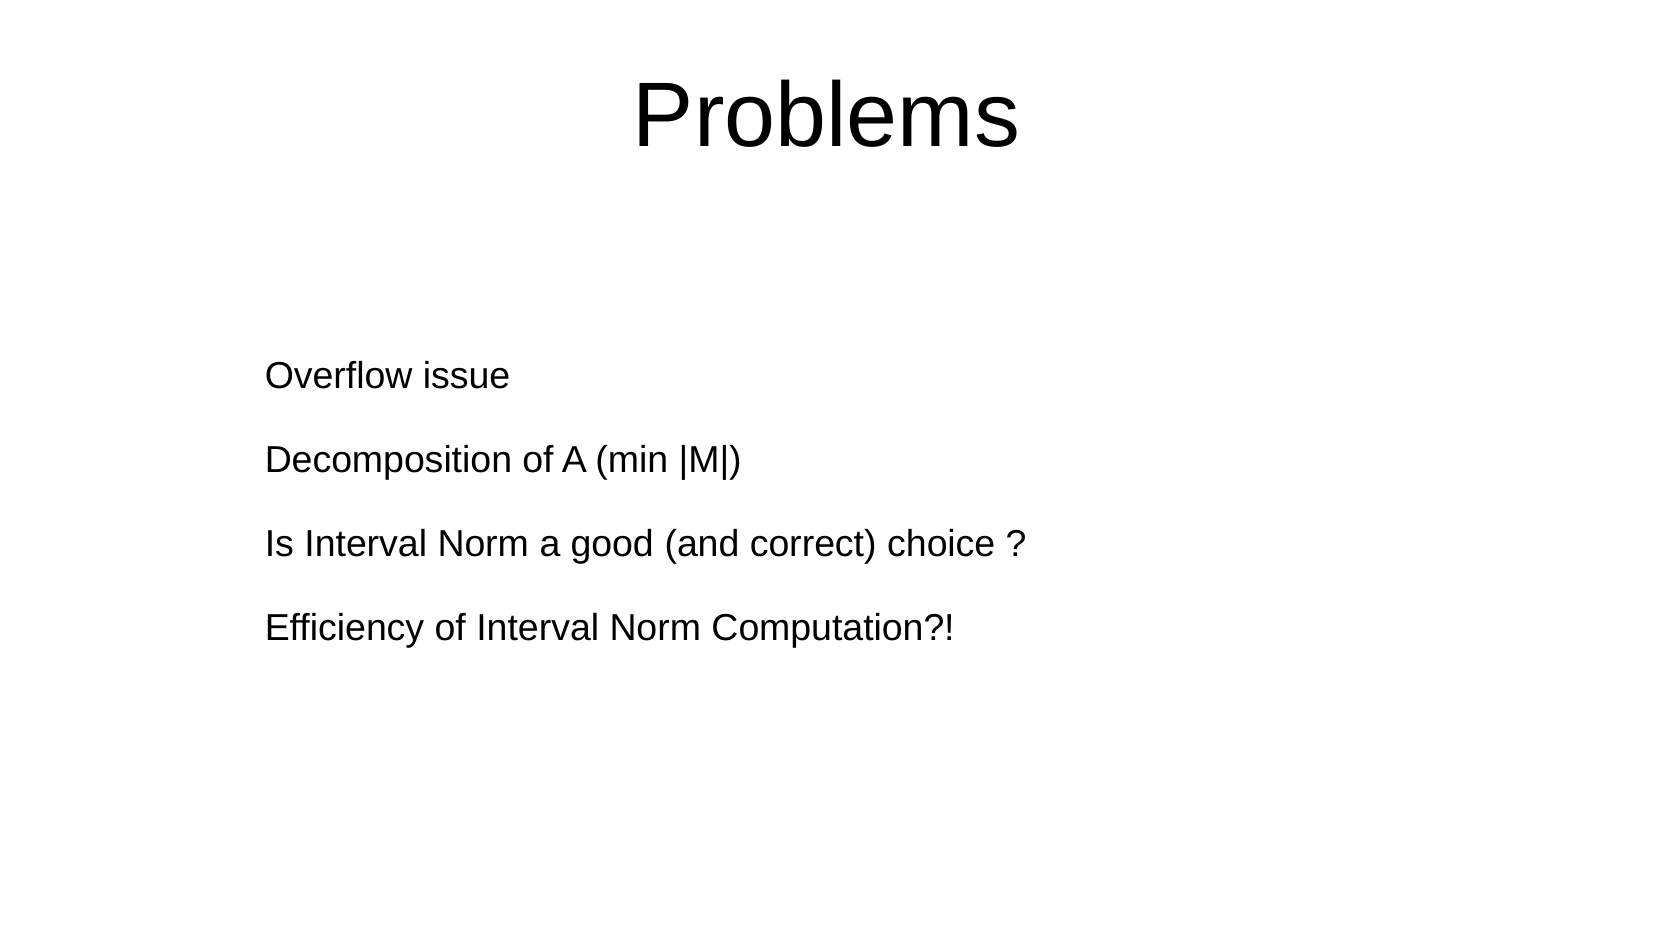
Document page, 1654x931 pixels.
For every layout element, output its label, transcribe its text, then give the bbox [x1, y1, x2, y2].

title Problems [82, 37, 1571, 193]
text_box Overflow issue Decomposition of A (min |M|) Is Interval Norm a good (and correct) choice ? Efficiency of Interval Norm Computation?! [249, 347, 1353, 740]
